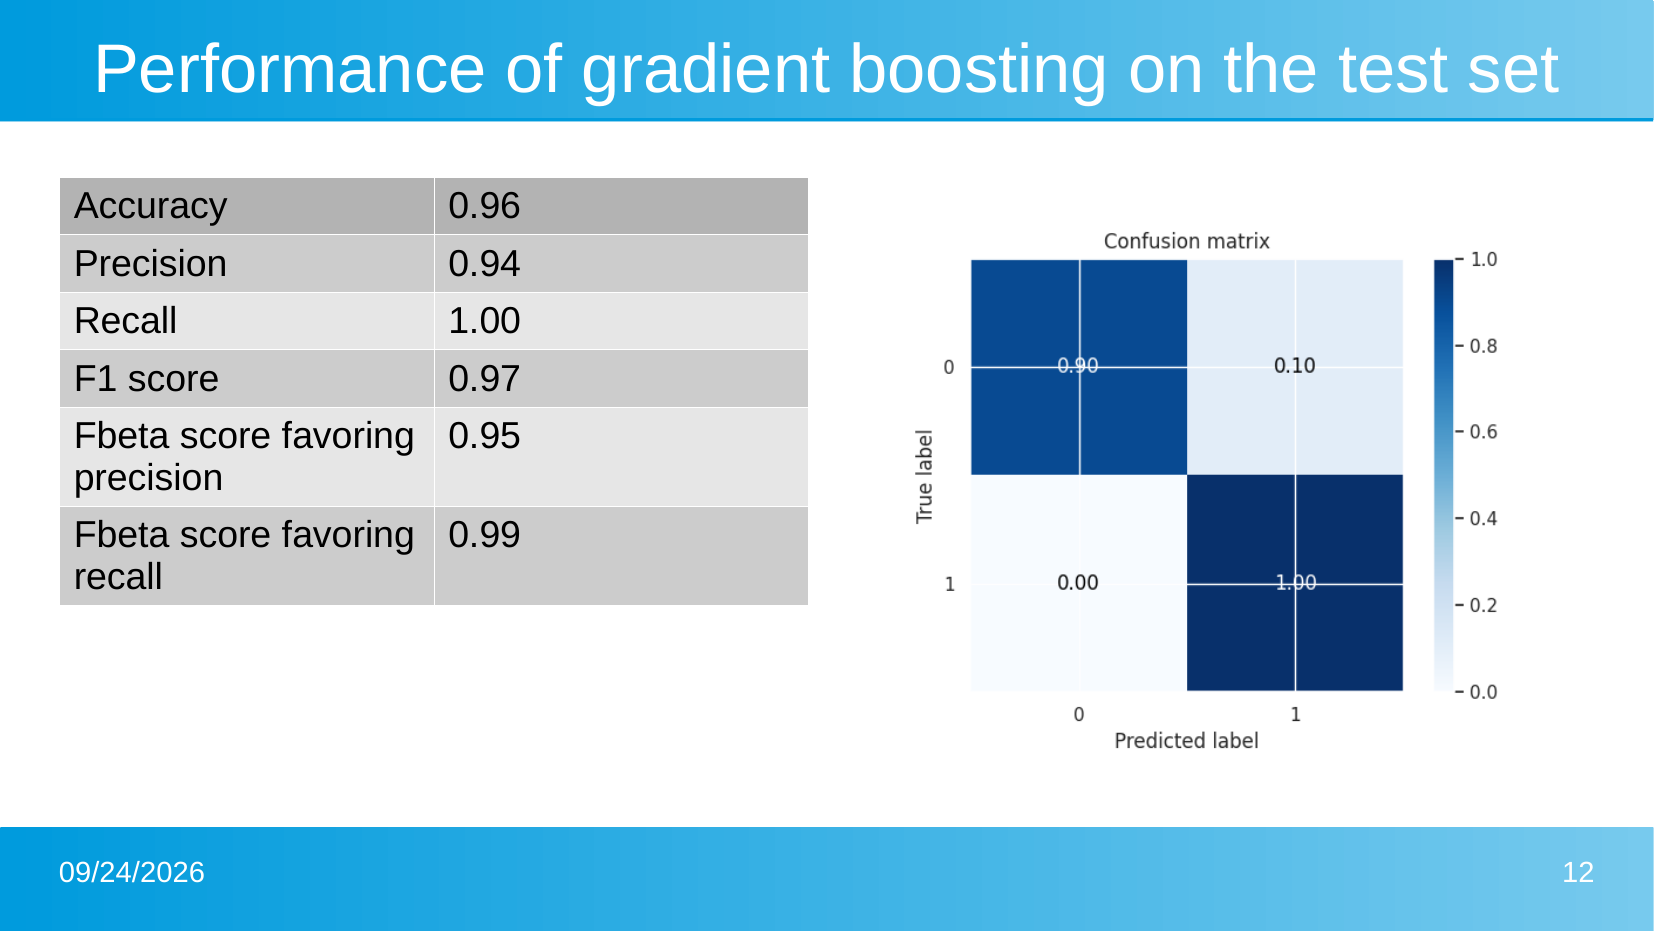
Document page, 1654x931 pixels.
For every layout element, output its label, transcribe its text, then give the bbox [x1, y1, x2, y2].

table_cell 0.97 [435, 350, 808, 407]
table_cell Recall [60, 293, 434, 349]
table_header Accuracy [60, 178, 434, 234]
table_cell Fbeta score favoring recall [60, 507, 434, 605]
title Performance of gradient boosting on the test set [59, 29, 1595, 108]
table_cell F1 score [60, 350, 434, 407]
table_cell Precision [60, 235, 434, 292]
table_header 0.96 [435, 178, 808, 234]
table_cell 0.99 [435, 507, 808, 605]
table_cell 0.94 [435, 235, 808, 292]
table_cell 0.95 [435, 408, 808, 506]
table_cell Fbeta score favoring precision [60, 408, 434, 506]
picture [845, 191, 1595, 754]
table_cell 1.00 [435, 293, 808, 349]
